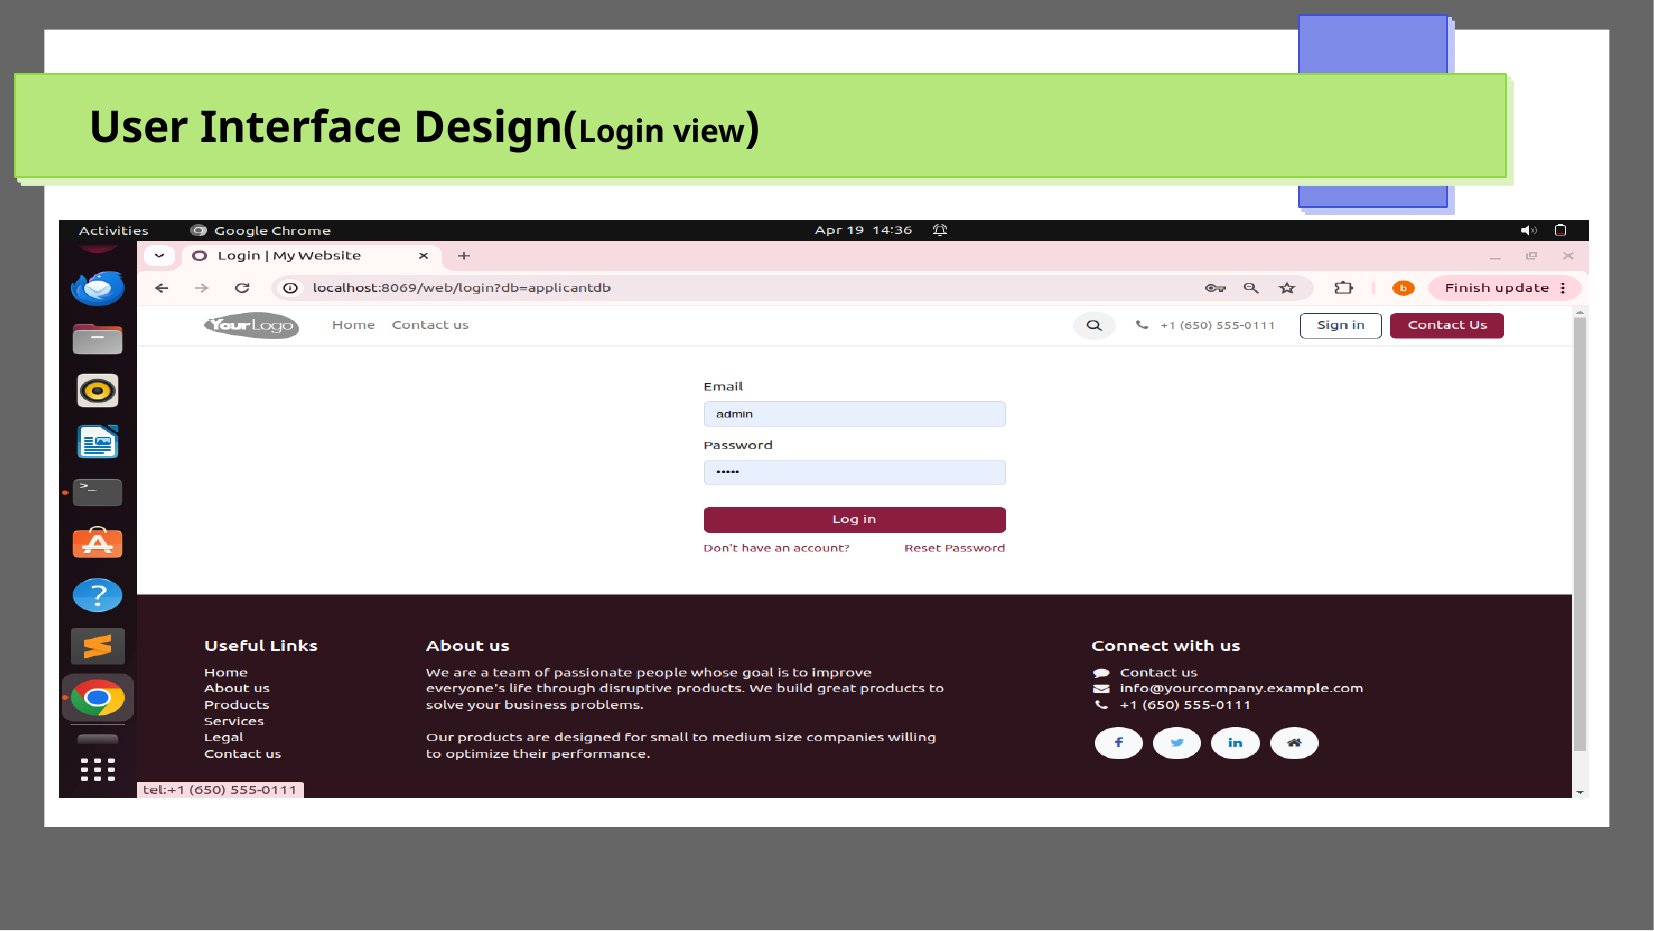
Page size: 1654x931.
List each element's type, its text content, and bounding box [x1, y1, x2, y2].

title User Interface Design(Login view) [88, 73, 1506, 178]
picture [59, 220, 1589, 798]
